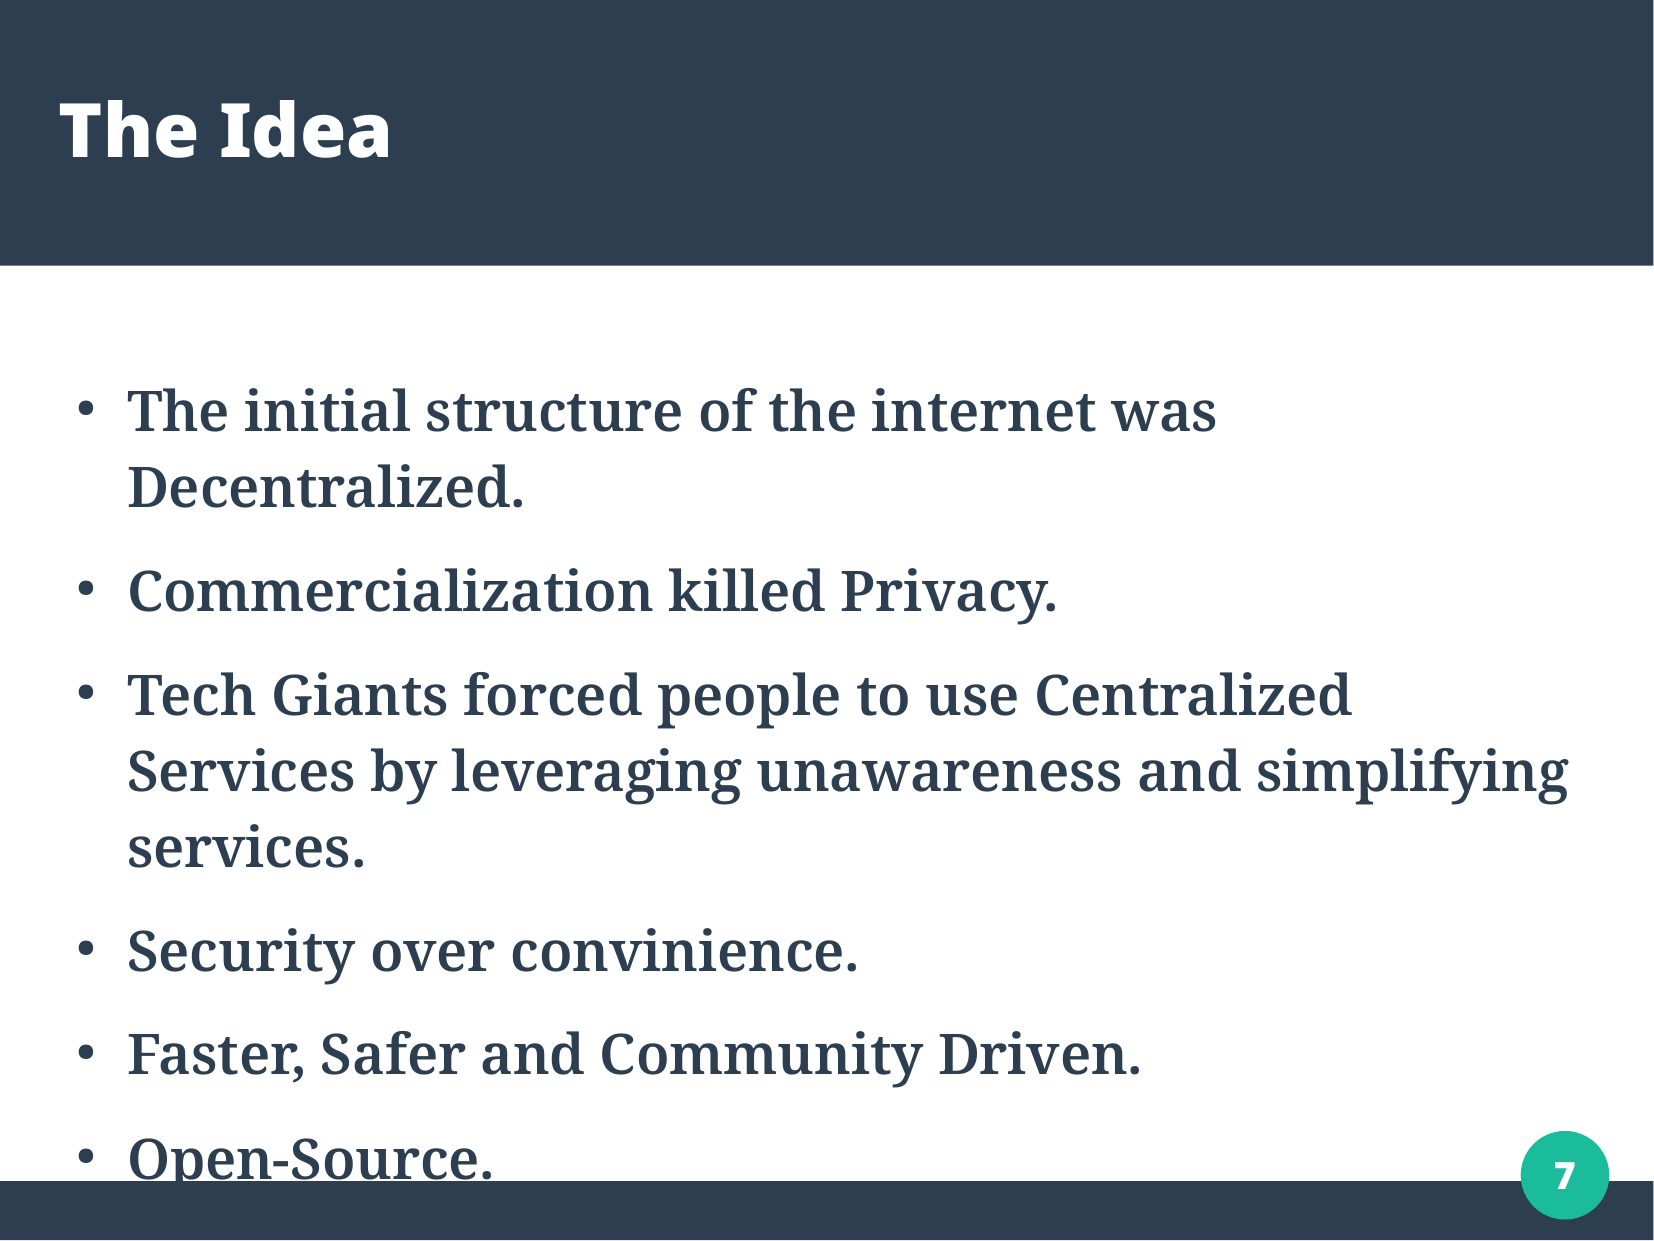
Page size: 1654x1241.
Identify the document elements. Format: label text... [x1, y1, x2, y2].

title The Idea [59, 49, 1595, 207]
list The initial structure of the internet was Decentralized. Commercialization killed Privacy. Tech Giants forced people to use Centralized Services by leveraging unawareness and simplifying services. Security over convinience. Faster, Safer and Community Driven. Open-Source. [59, 372, 1595, 1199]
